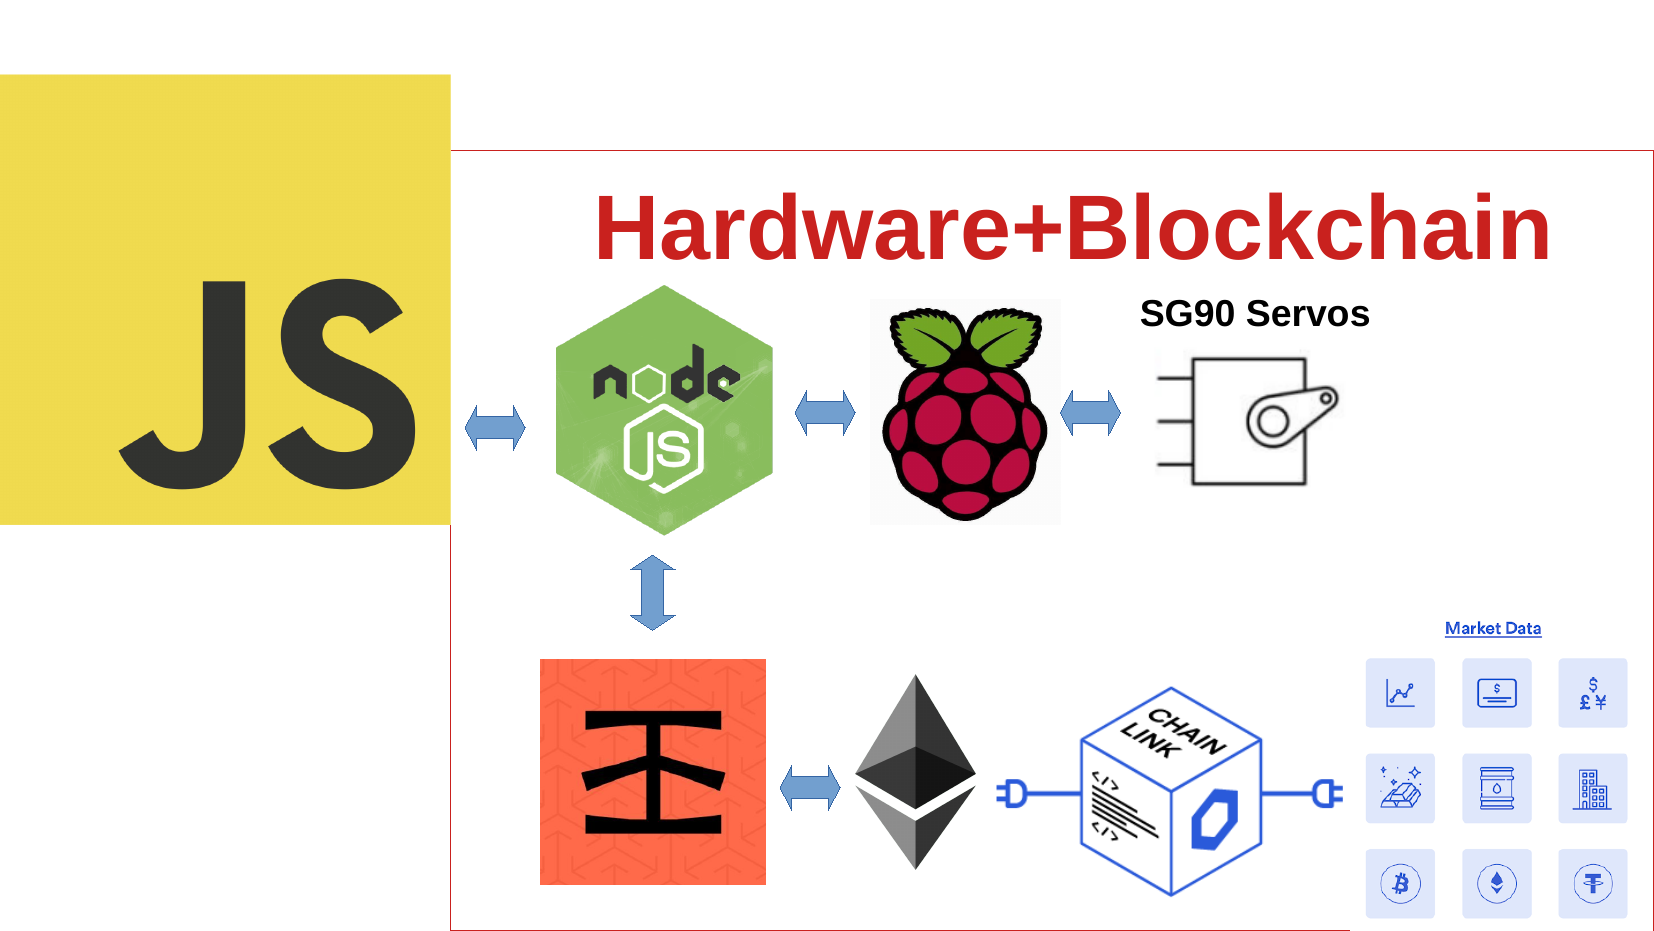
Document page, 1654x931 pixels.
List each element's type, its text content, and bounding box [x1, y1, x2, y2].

picture [555, 306, 773, 536]
title Hardware+Blockchain [330, 150, 1654, 306]
picture [540, 659, 766, 886]
picture [992, 614, 1653, 931]
text_box SG90 Servos [1125, 306, 1531, 342]
picture [1154, 342, 1366, 496]
picture [0, 74, 451, 526]
picture [870, 306, 1061, 526]
text_box [450, 306, 1654, 931]
picture [855, 674, 976, 871]
